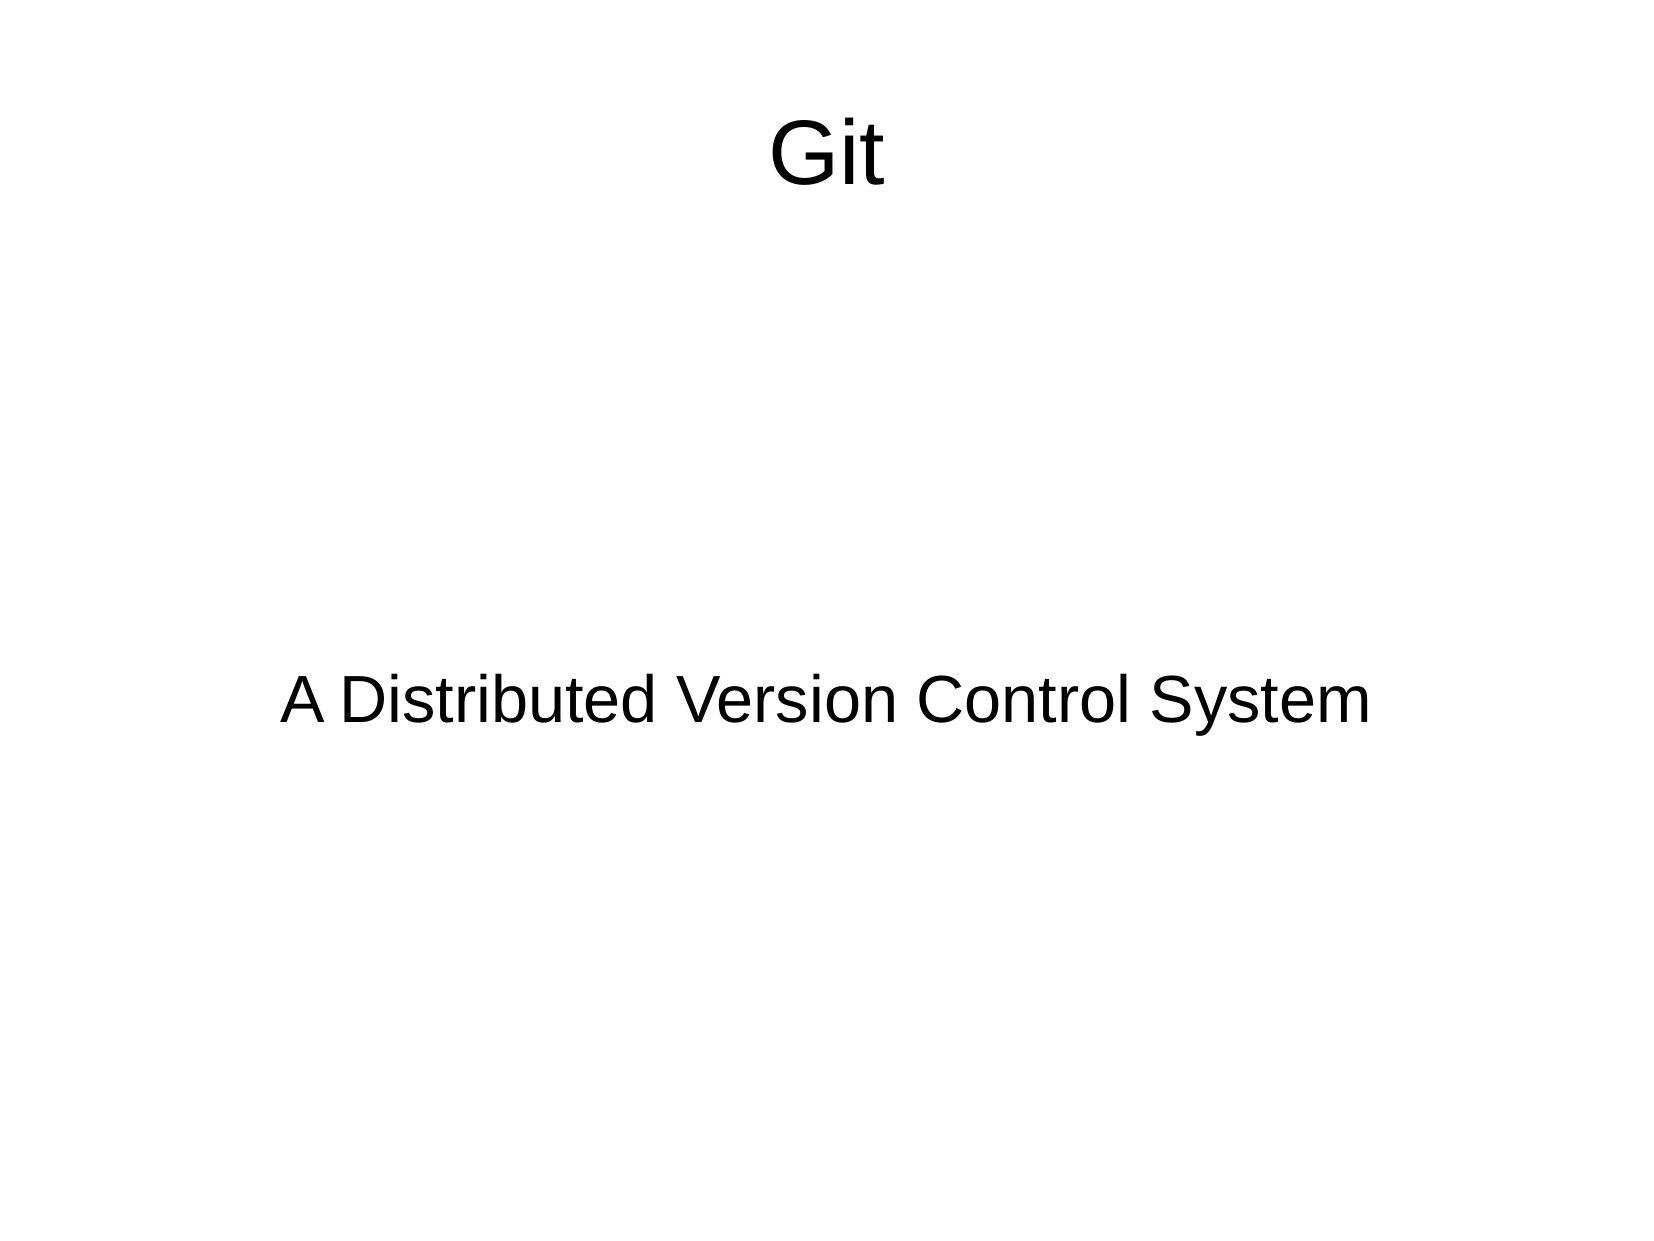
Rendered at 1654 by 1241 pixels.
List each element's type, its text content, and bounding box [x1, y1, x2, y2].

subtitle A Distributed Version Control System [82, 297, 1571, 1102]
title Git [82, 49, 1571, 257]
